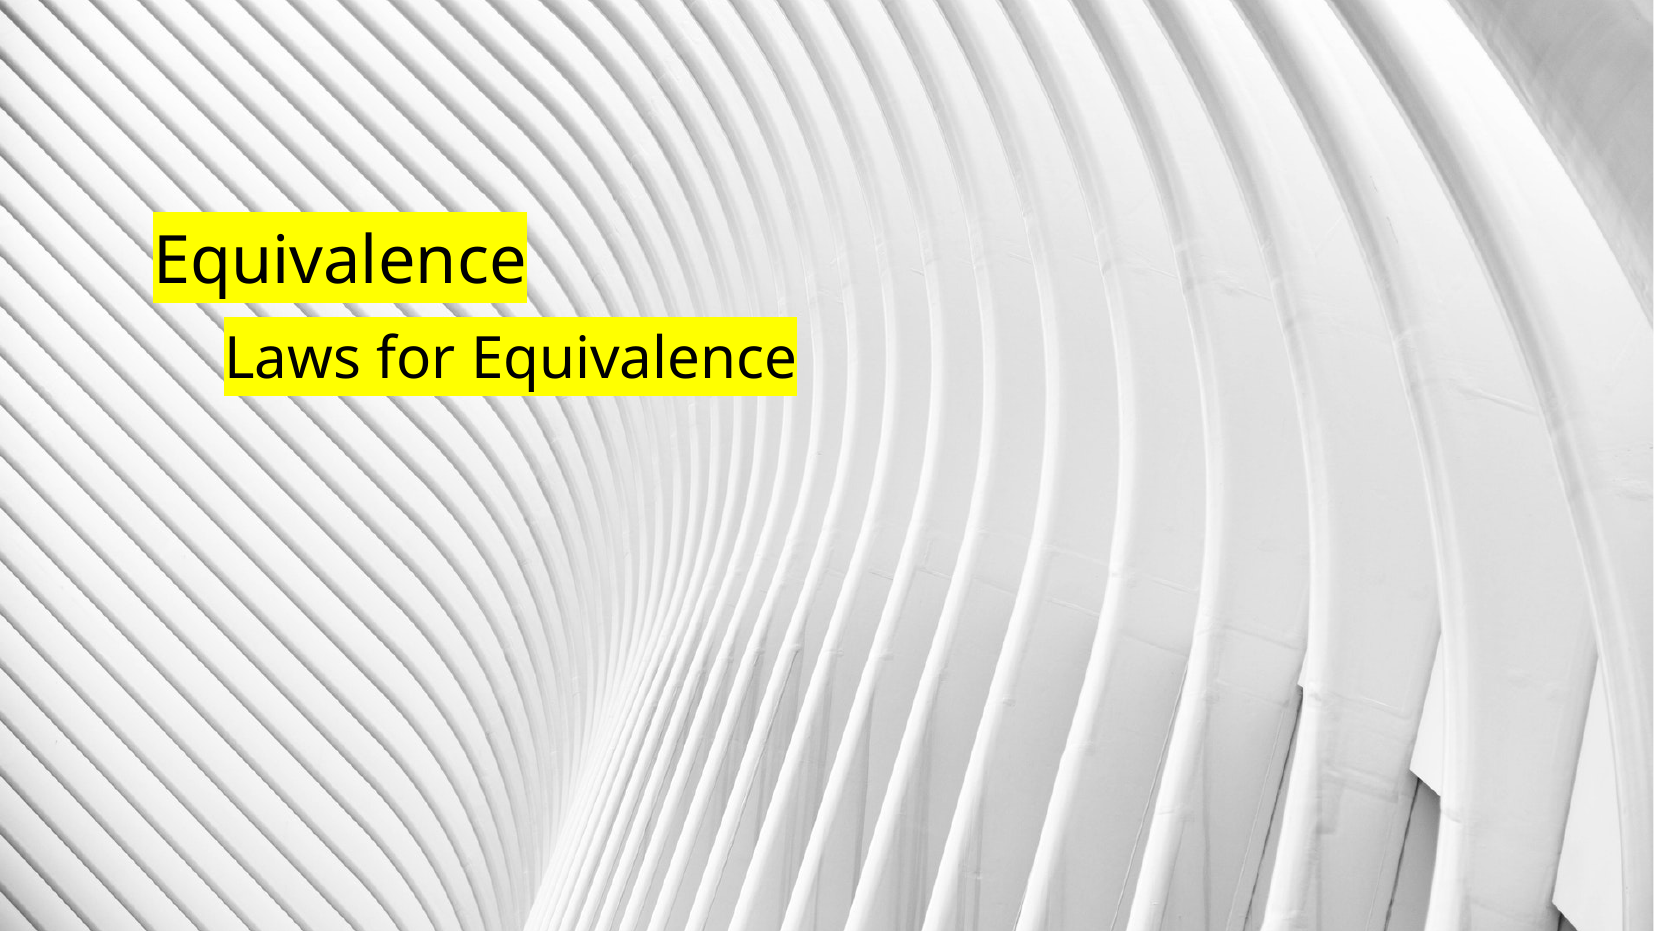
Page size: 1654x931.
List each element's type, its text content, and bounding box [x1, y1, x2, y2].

picture [0, 0, 1654, 931]
list Equivalence Laws for Equivalence [82, 217, 1571, 839]
